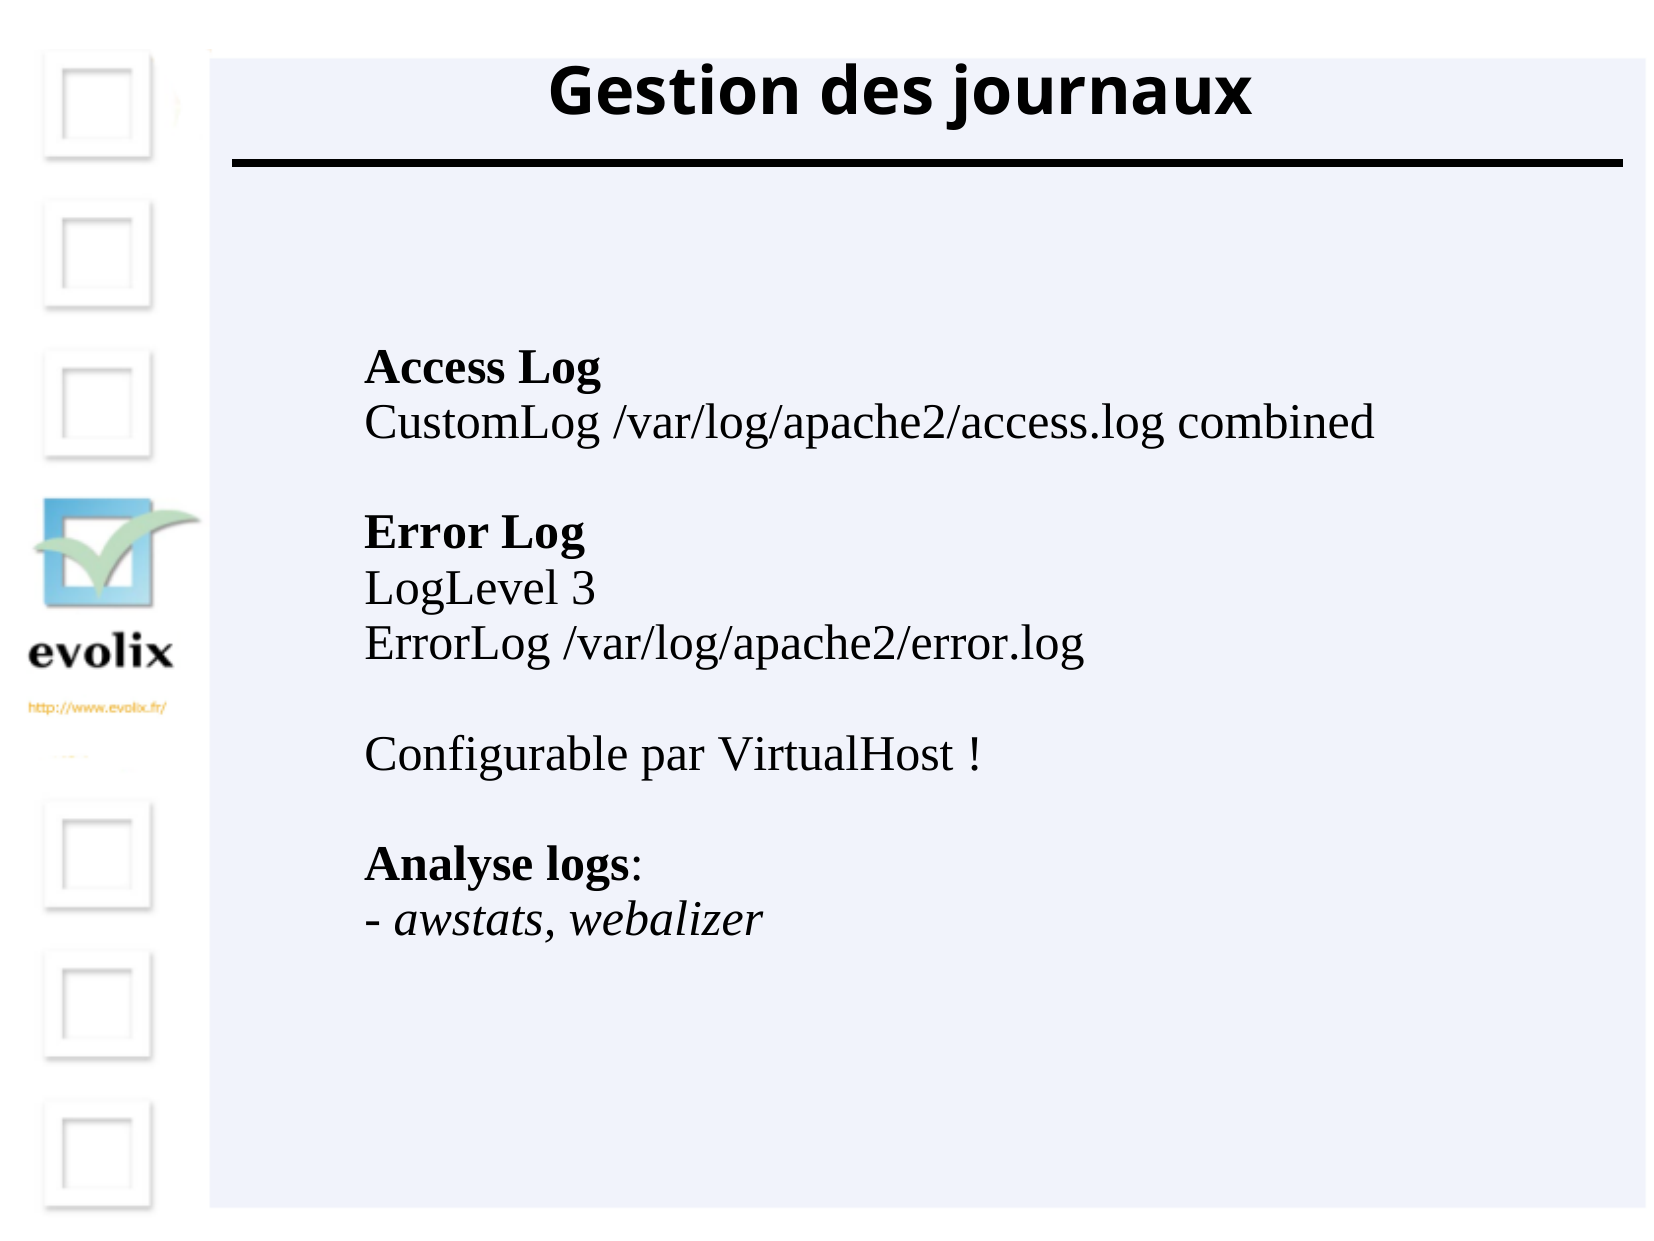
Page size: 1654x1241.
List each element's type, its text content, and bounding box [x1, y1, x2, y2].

title Gestion des journaux [413, 0, 1388, 178]
picture [0, 49, 1654, 1218]
subtitle Access Log CustomLog /var/log/apache2/access.log combined Error Log LogLevel 3 ErrorLog /var/log/apache2/error.log Configurable par VirtualHost ! Analyse logs: - awstats, webalizer [289, 297, 1486, 1118]
